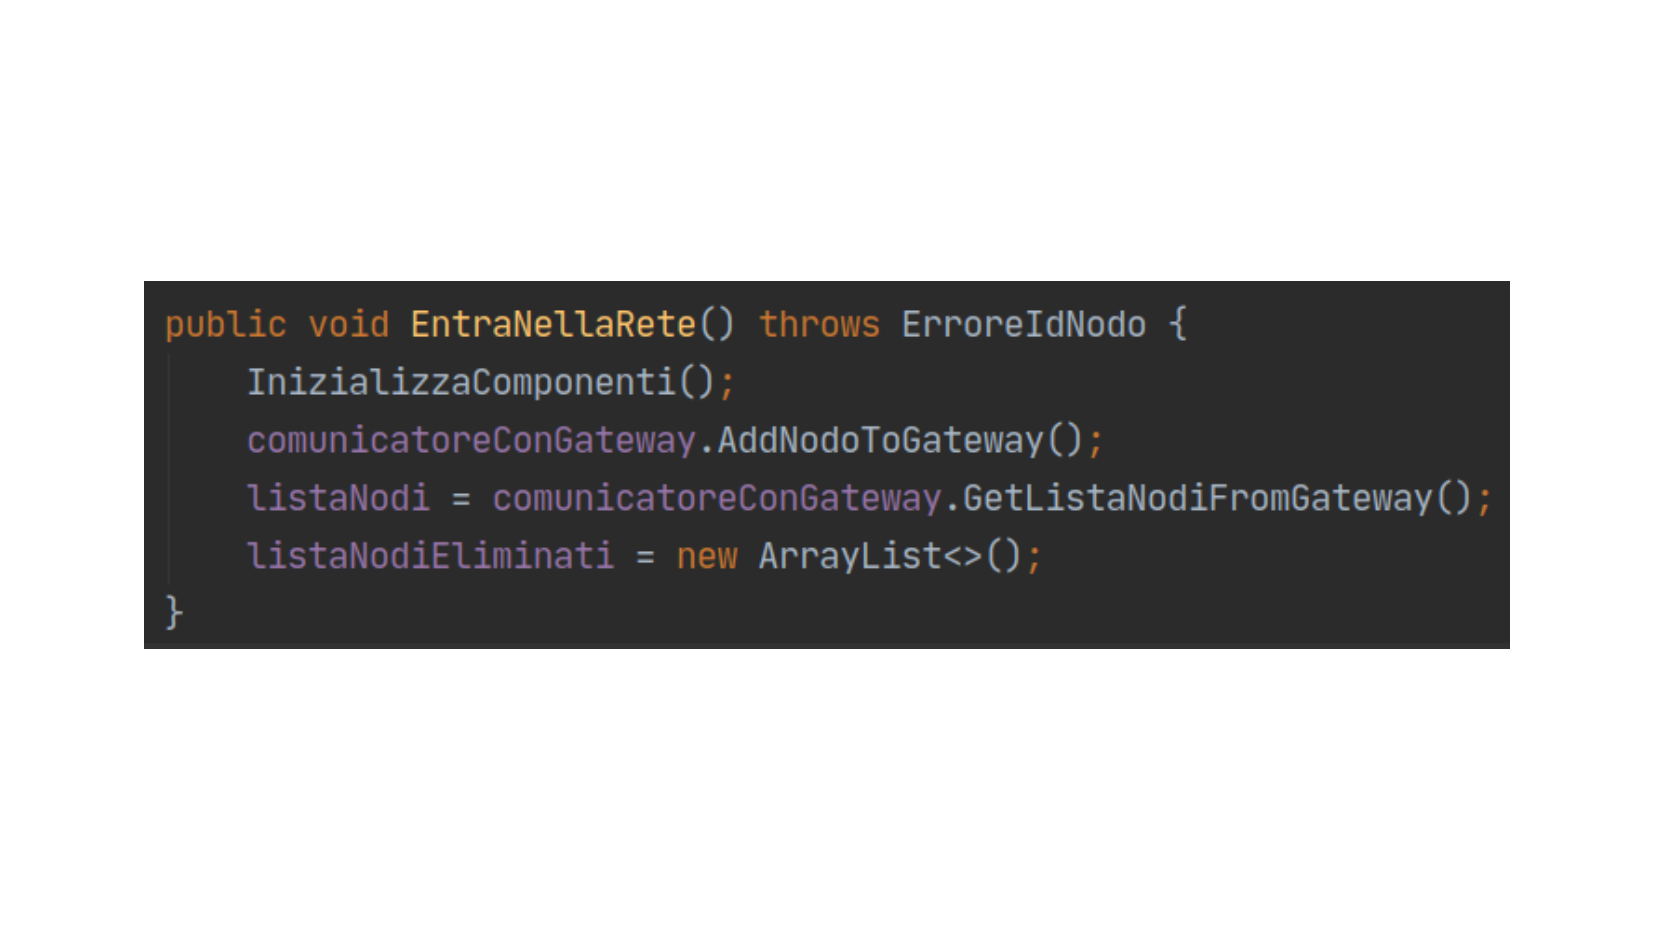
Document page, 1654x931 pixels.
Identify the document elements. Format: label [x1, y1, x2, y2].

picture [144, 281, 1510, 649]
